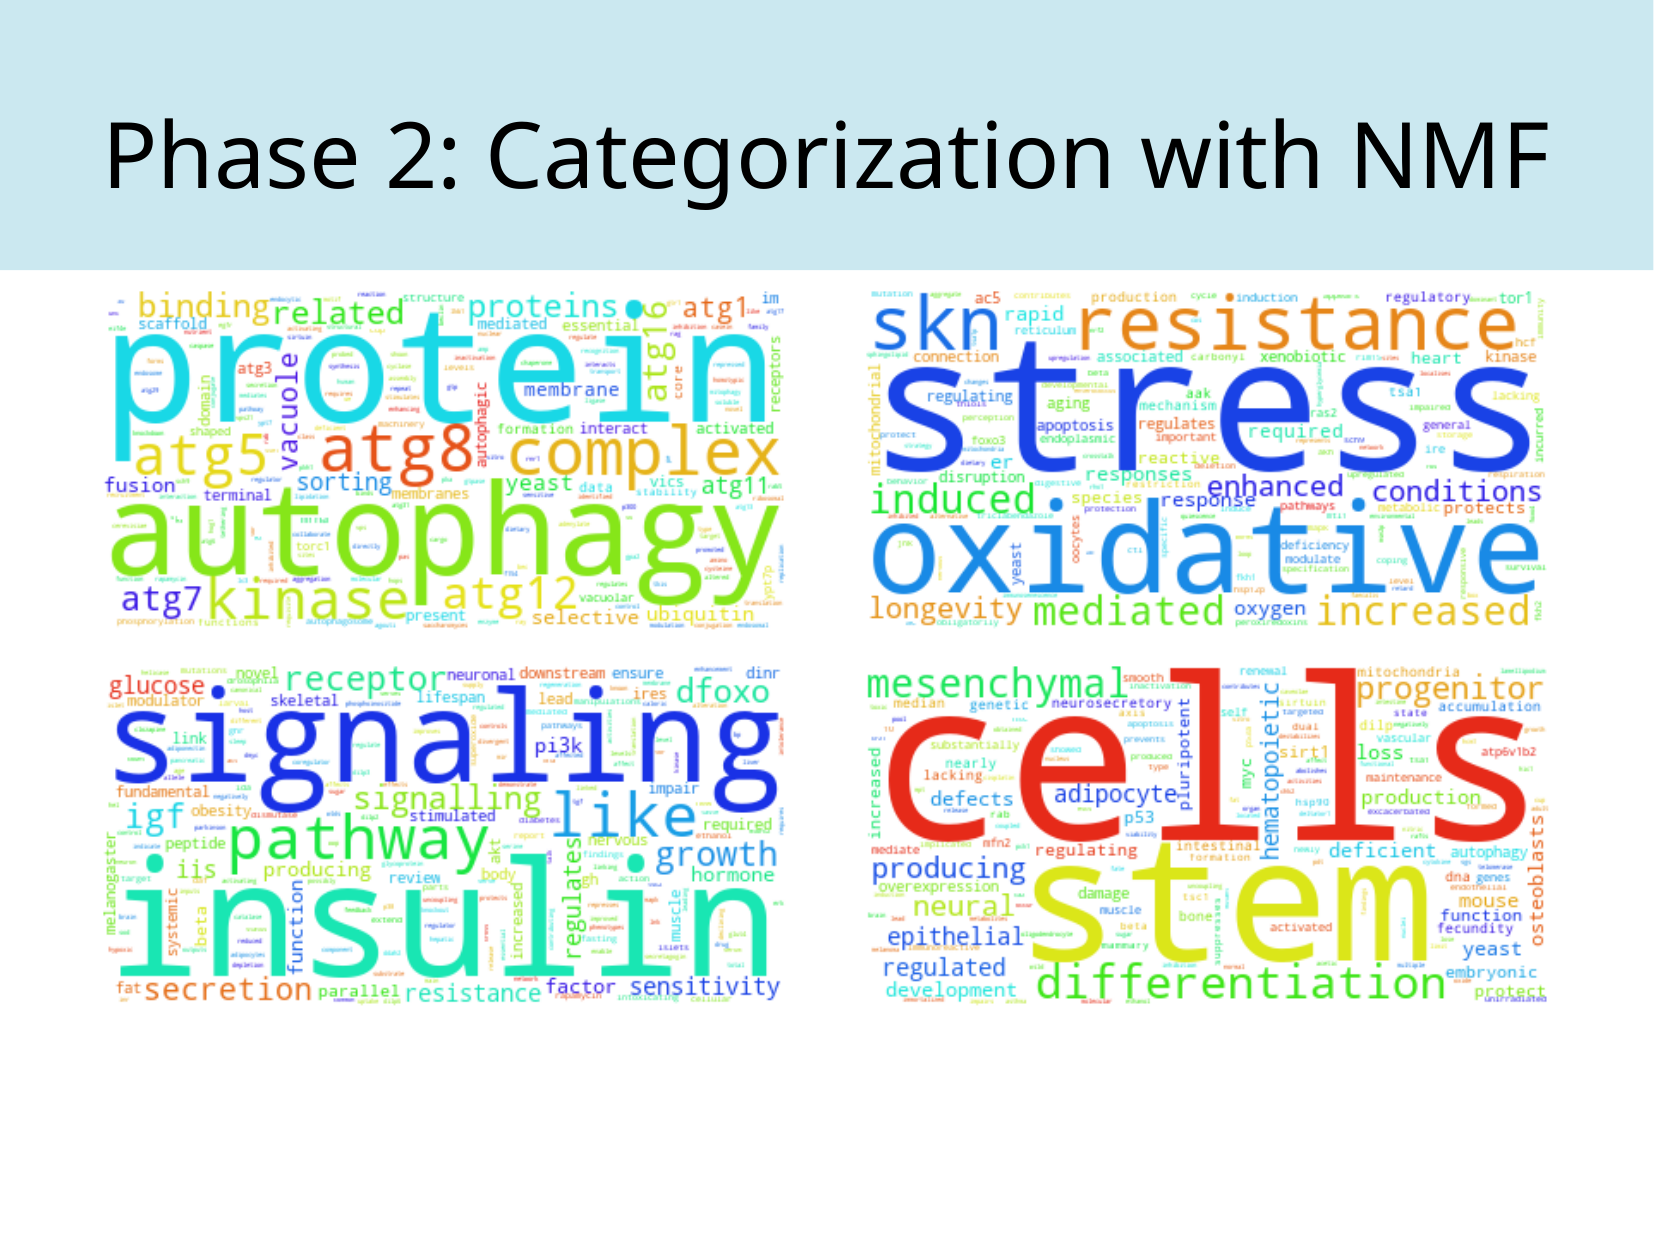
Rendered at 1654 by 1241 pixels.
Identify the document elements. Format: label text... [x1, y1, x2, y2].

picture [102, 665, 789, 1009]
picture [865, 665, 1552, 1009]
title Phase 2: Categorization with NMF [82, 49, 1571, 257]
text_box [0, 0, 1654, 271]
picture [865, 290, 1552, 634]
picture [102, 290, 789, 634]
